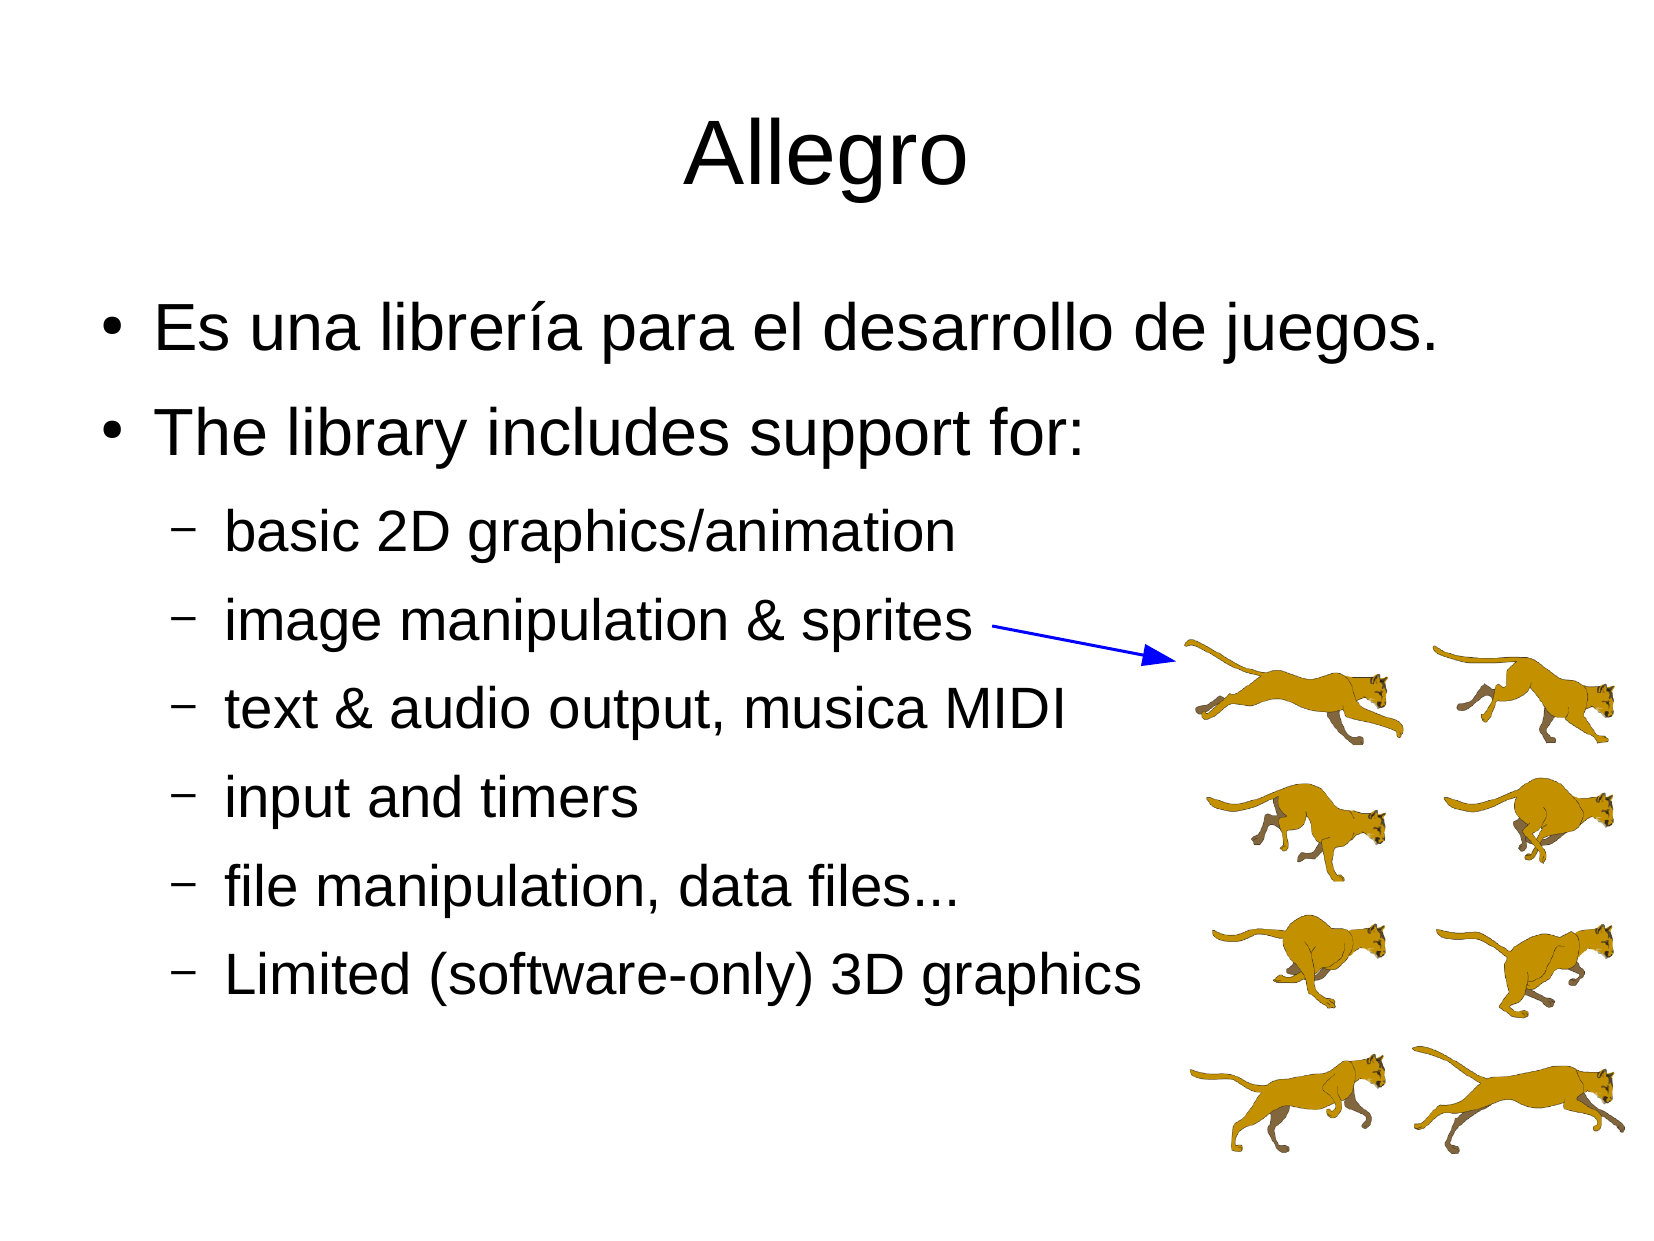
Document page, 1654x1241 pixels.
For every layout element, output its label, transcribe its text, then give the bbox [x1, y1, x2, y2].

list Es una librería para el desarrollo de juegos. The library includes support for: basic 2D graphics/animation image manipulation & sprites text & audio output, musica MIDI input and timers file manipulation, data files... Limited (software-only) 3D graphics [82, 290, 1538, 1010]
title Allegro [82, 49, 1571, 257]
picture [1176, 620, 1642, 1158]
